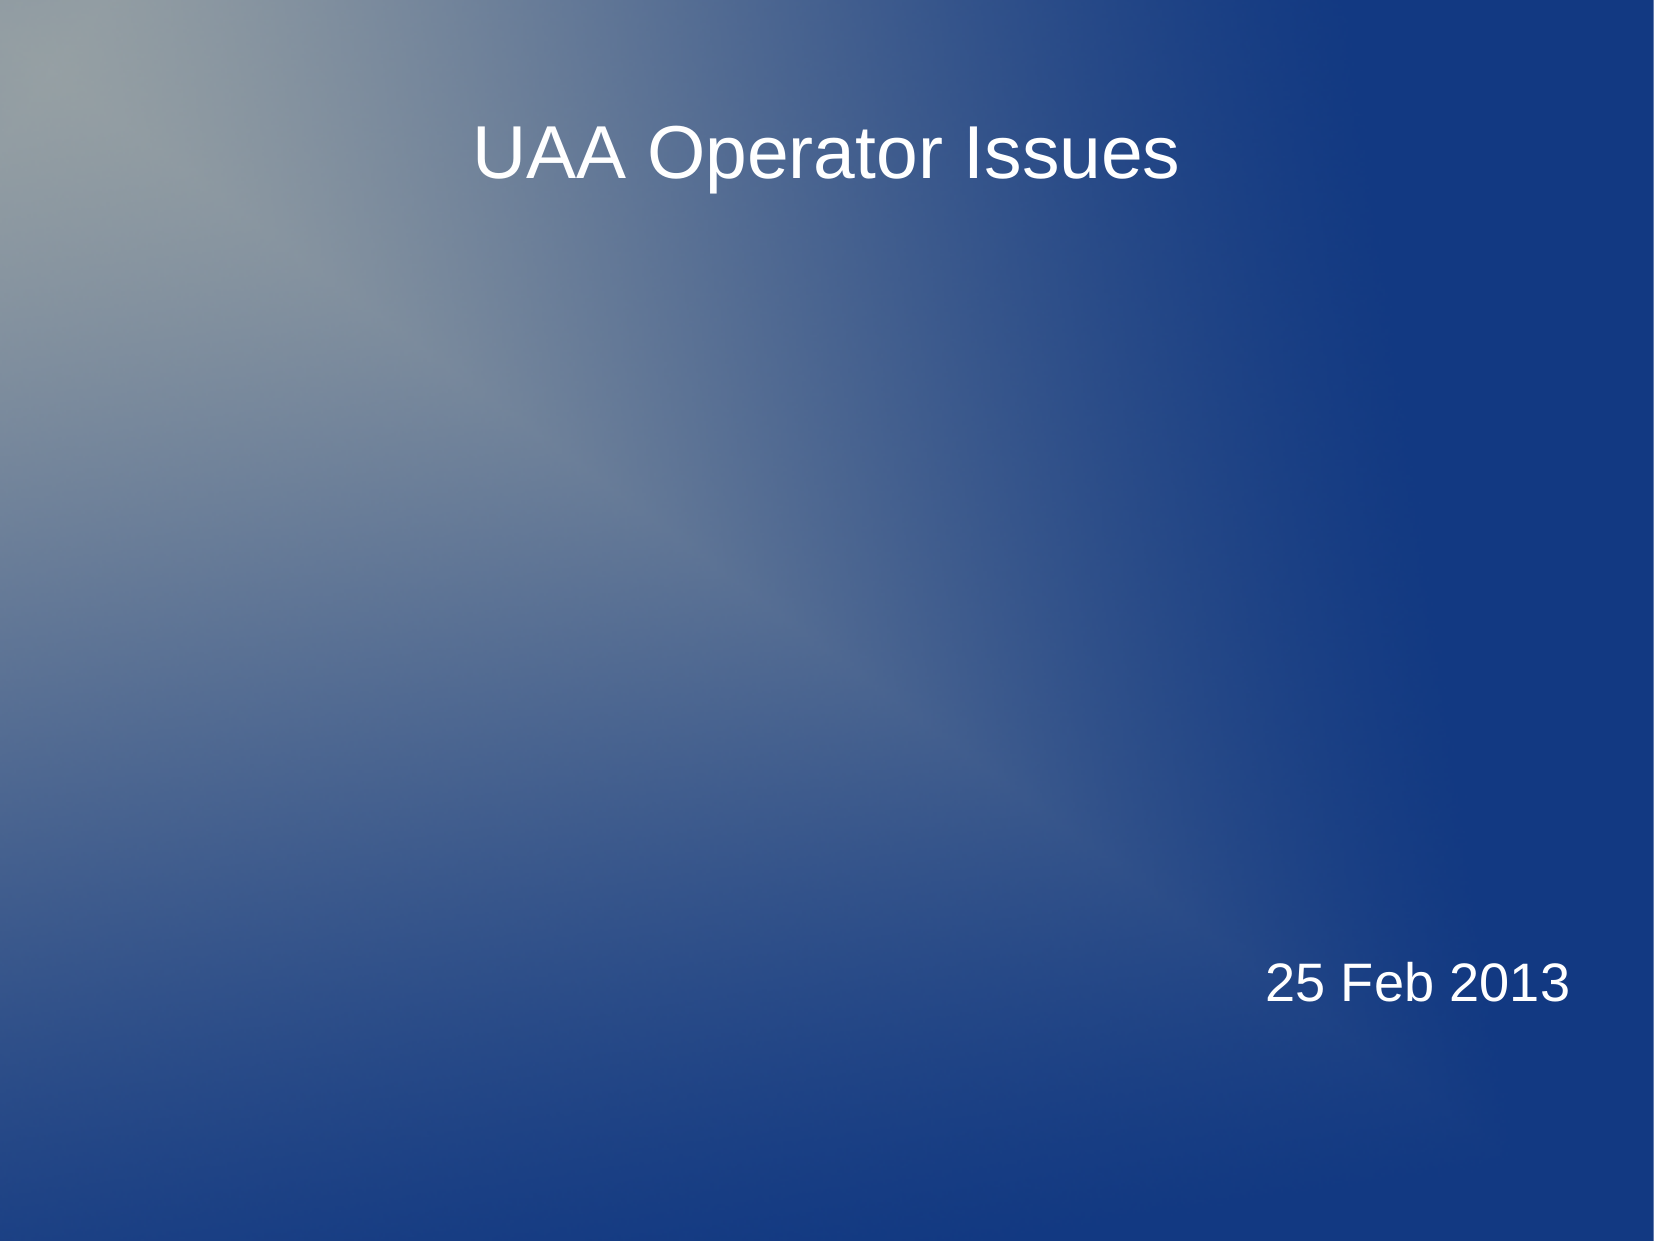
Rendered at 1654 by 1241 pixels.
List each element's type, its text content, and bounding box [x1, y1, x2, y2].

picture [0, 0, 1654, 1241]
subtitle 25 Feb 2013 [82, 286, 1571, 1014]
title UAA Operator Issues [82, 49, 1571, 257]
